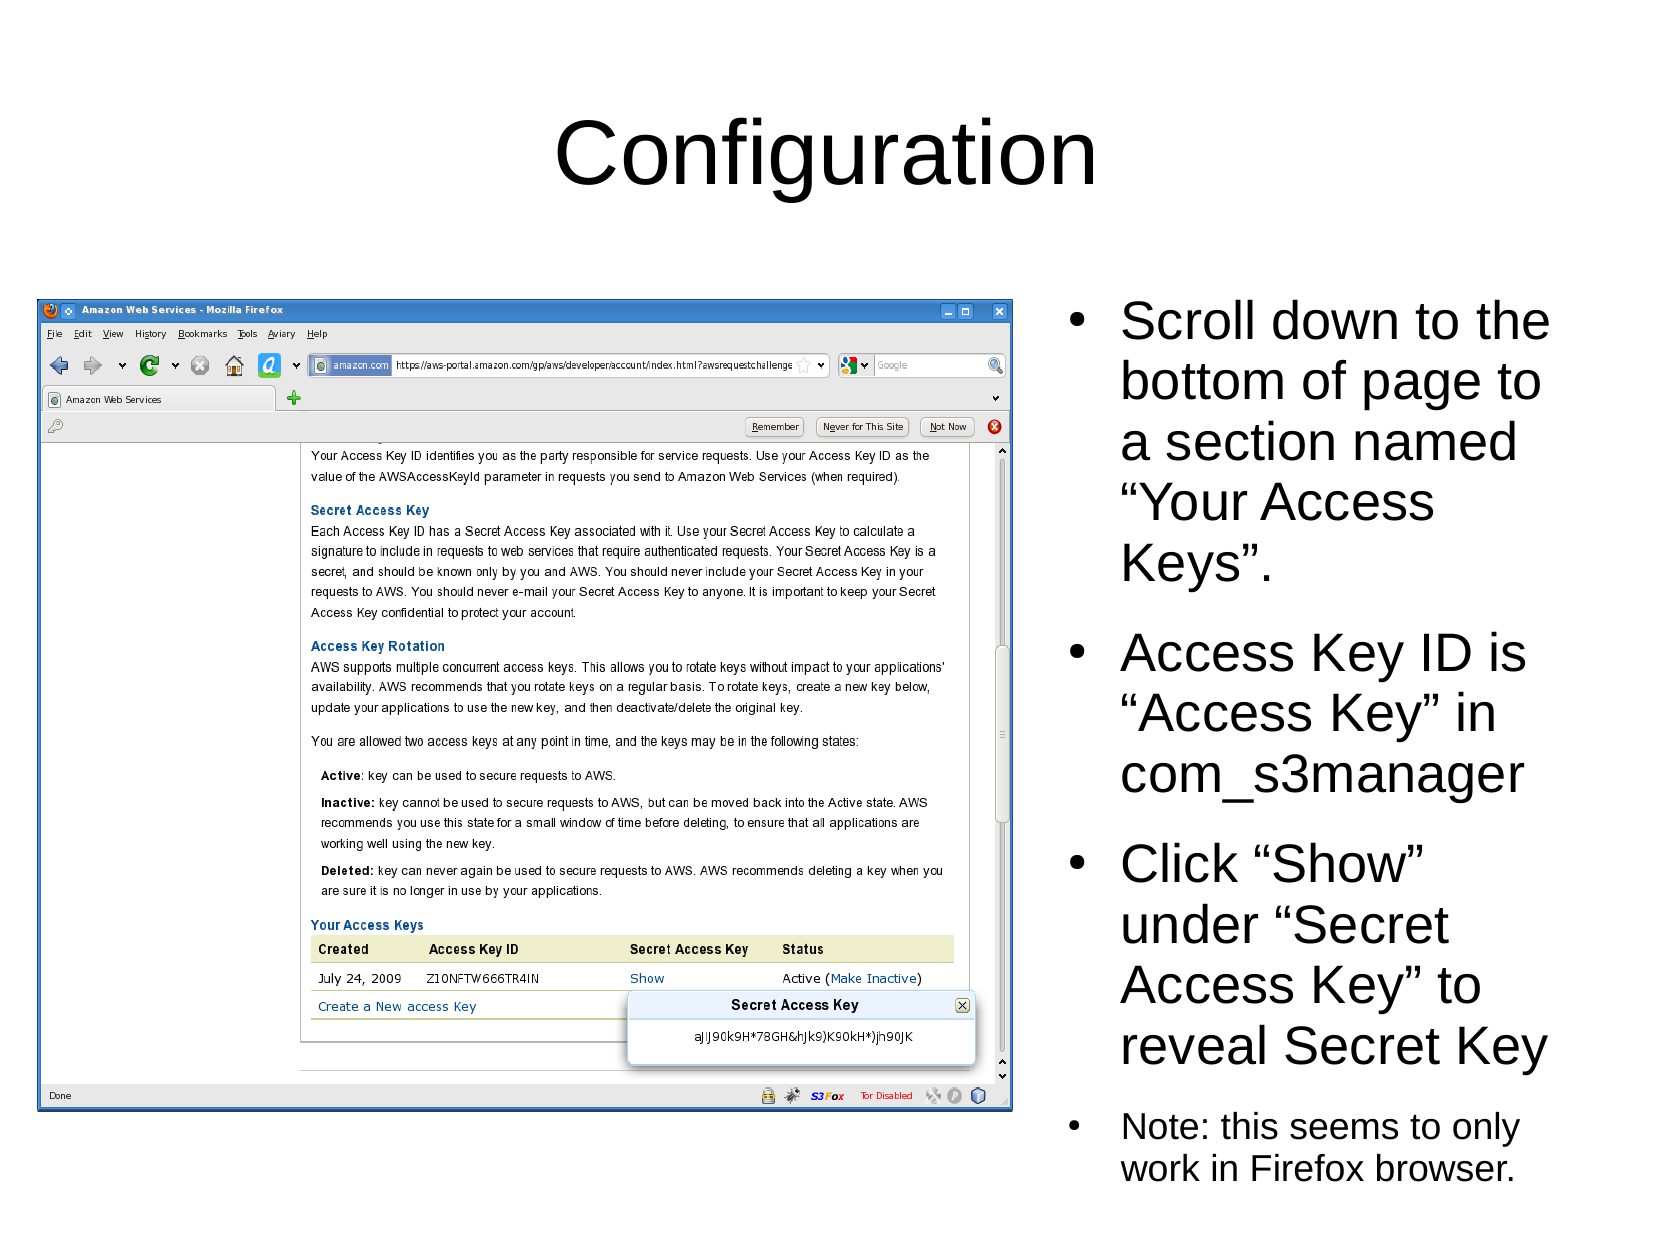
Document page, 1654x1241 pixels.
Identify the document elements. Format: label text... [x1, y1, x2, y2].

list Scroll down to the bottom of page to a section named “Your Access Keys”. Access Key ID is “Access Key” in com_s3manager Click “Show” under “Secret Access Key” to reveal Secret Key Note: this seems to only work in Firefox browser. [1050, 290, 1572, 1201]
picture [37, 299, 1013, 1112]
title Configuration [82, 49, 1571, 257]
